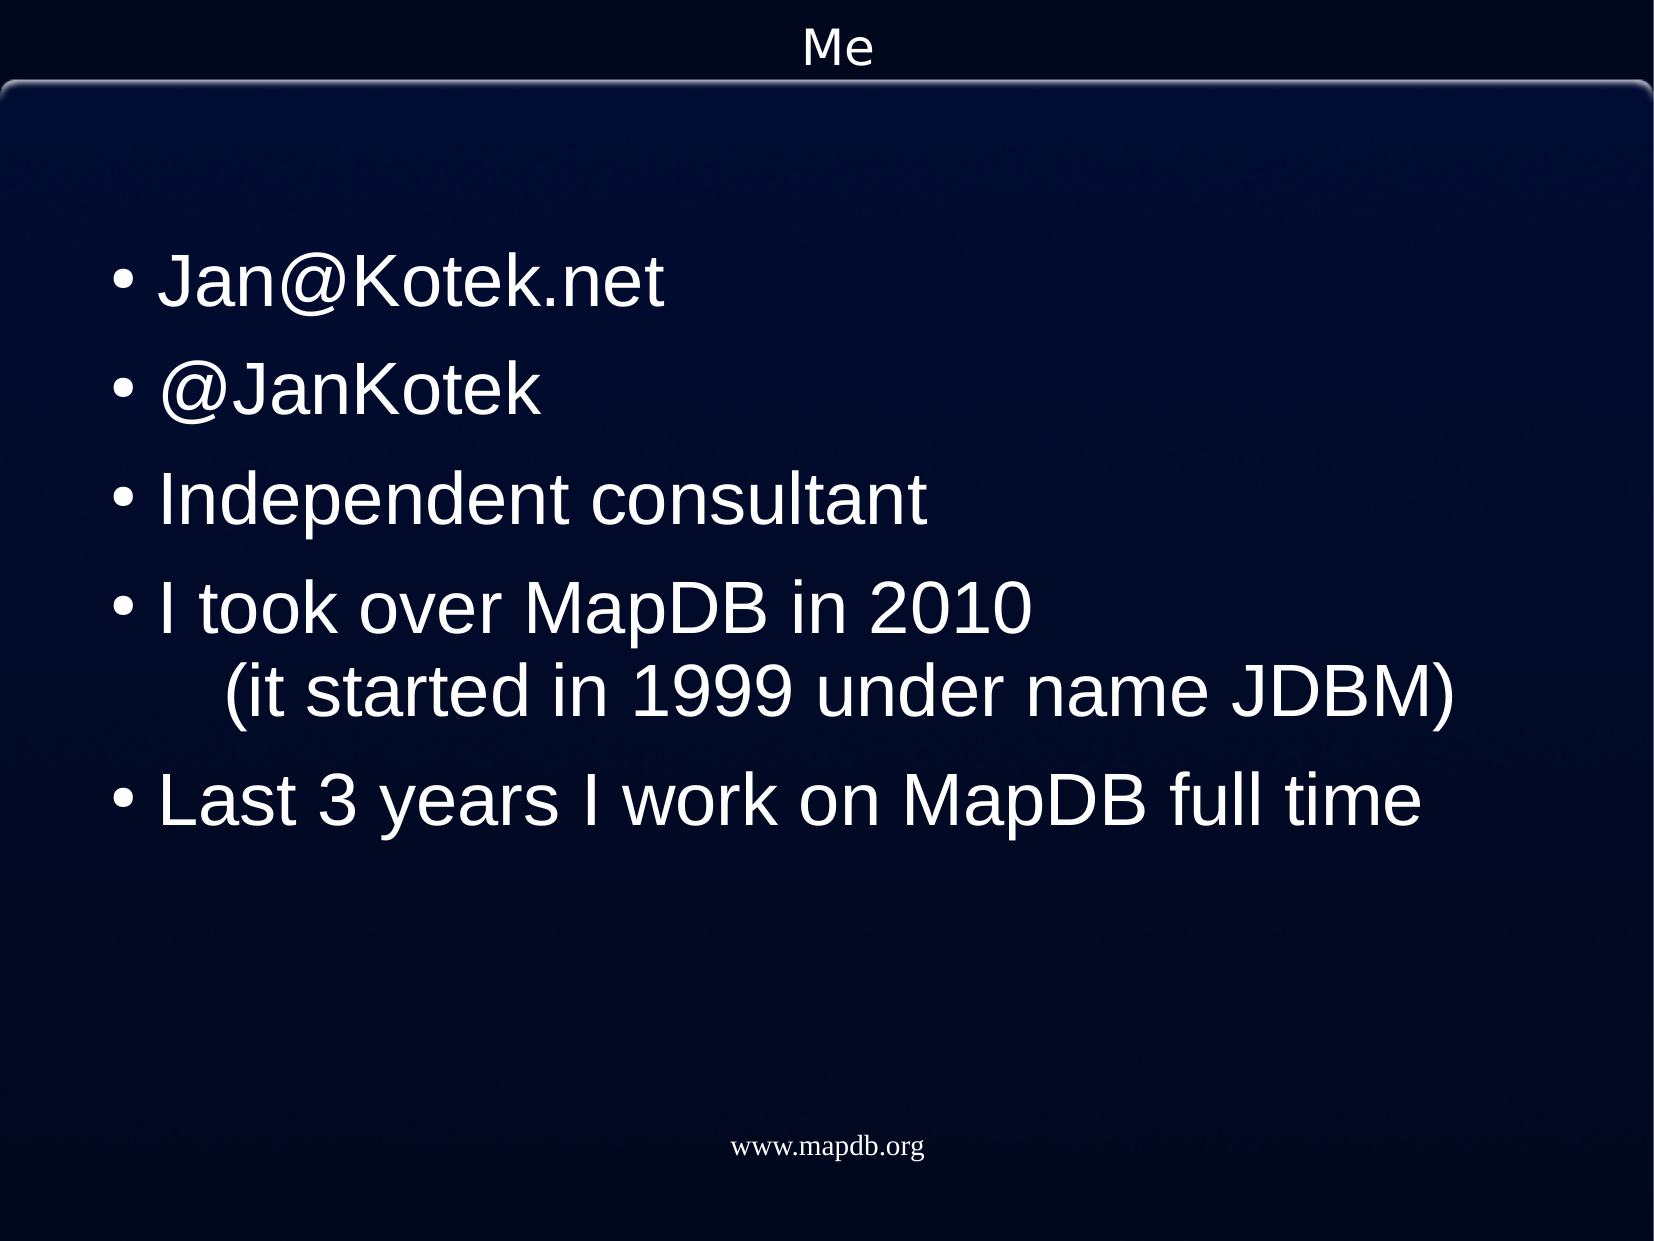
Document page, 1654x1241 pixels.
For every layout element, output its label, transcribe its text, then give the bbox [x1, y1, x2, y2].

picture [0, 0, 1654, 1241]
title Me [94, 13, 1583, 83]
list Jan@Kotek.net @JanKotek Independent consultant I took over MapDB in 2010 (it started in 1999 under name JDBM) Last 3 years I work on MapDB full time [94, 129, 1583, 850]
